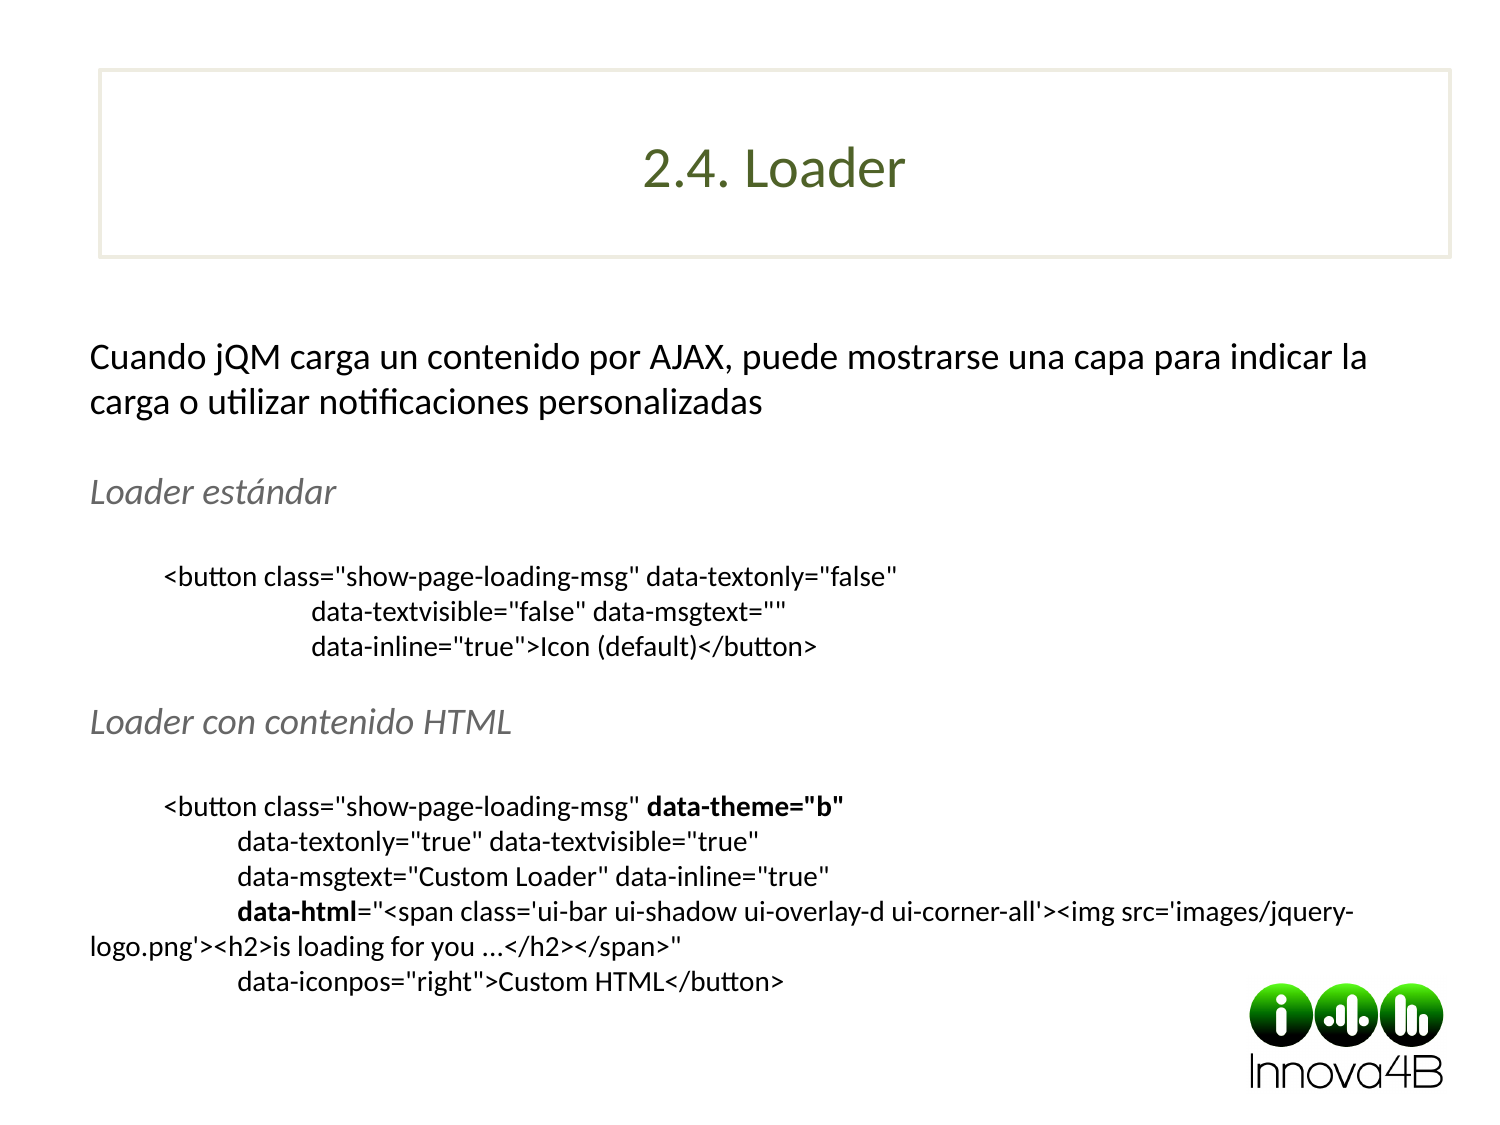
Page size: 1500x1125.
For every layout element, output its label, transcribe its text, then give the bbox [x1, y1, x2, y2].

text_box 2.4. Loader [99, 70, 1450, 258]
picture [1246, 975, 1447, 1094]
text_box Cuando jQM carga un contenido por AJAX, puede mostrarse una capa para indicar la carga o utilizar notificaciones personalizadas Loader estándar <button class="show-page-loading-msg" data-textonly="false" data-textvisible="false" data-msgtext="" data-inline="true">Icon (default)</button> Loader con contenido HTML <button class="show-page-loading-msg" data-theme="b" data-textonly="true" data-textvisible="true" data-msgtext="Custom Loader" data-inline="true" data-html="<span class='ui-bar ui-shadow ui-overlay-d ui-corner-all'><img src='images/jquery-logo.png'><h2>is loading for you ...</h2></span>" data-iconpos="right">Custom HTML</button> [74, 324, 1425, 1005]
